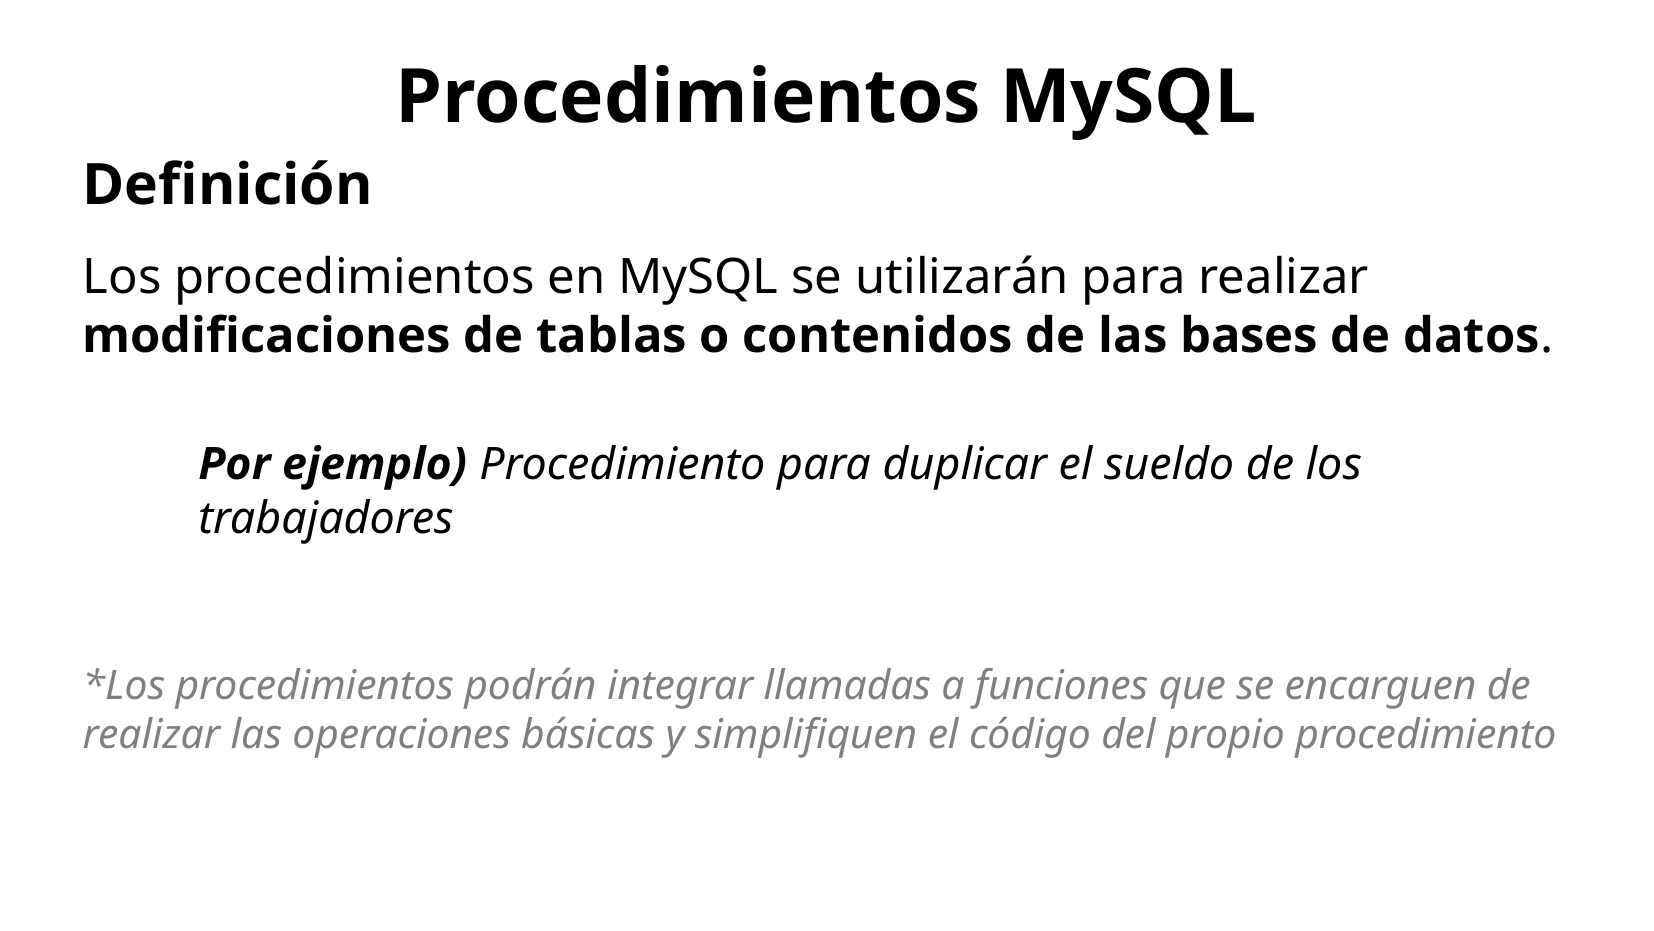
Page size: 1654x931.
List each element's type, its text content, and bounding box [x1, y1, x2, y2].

list Definición Los procedimientos en MySQL se utilizarán para realizar modificaciones de tablas o contenidos de las bases de datos. Por ejemplo) Procedimiento para duplicar el sueldo de los trabajadores *Los procedimientos podrán integrar llamadas a funciones que se encarguen de realizar las operaciones básicas y simplifiquen el código del propio procedimiento [82, 147, 1571, 857]
title Procedimientos MySQL [82, 37, 1571, 147]
